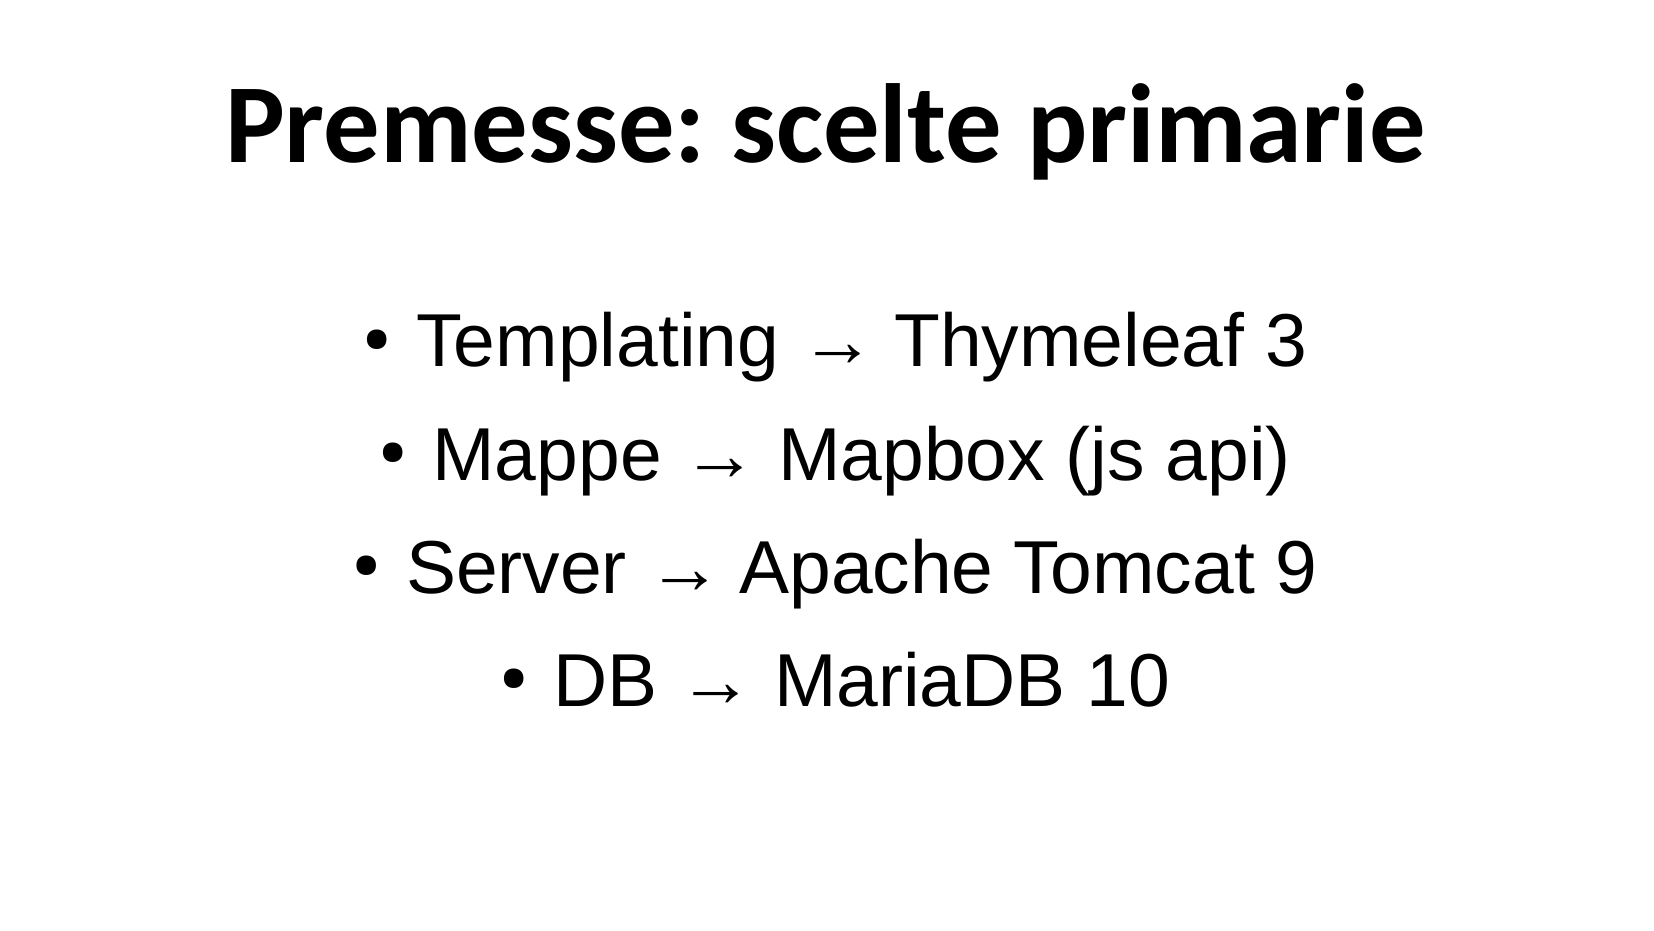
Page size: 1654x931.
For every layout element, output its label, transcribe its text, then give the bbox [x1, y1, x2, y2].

title Premesse: scelte primarie [82, 57, 1571, 213]
list Templating → Thymeleaf 3 Mappe → Mapbox (js api) Server → Apache Tomcat 9 DB → MariaDB 10 [82, 298, 1571, 839]
